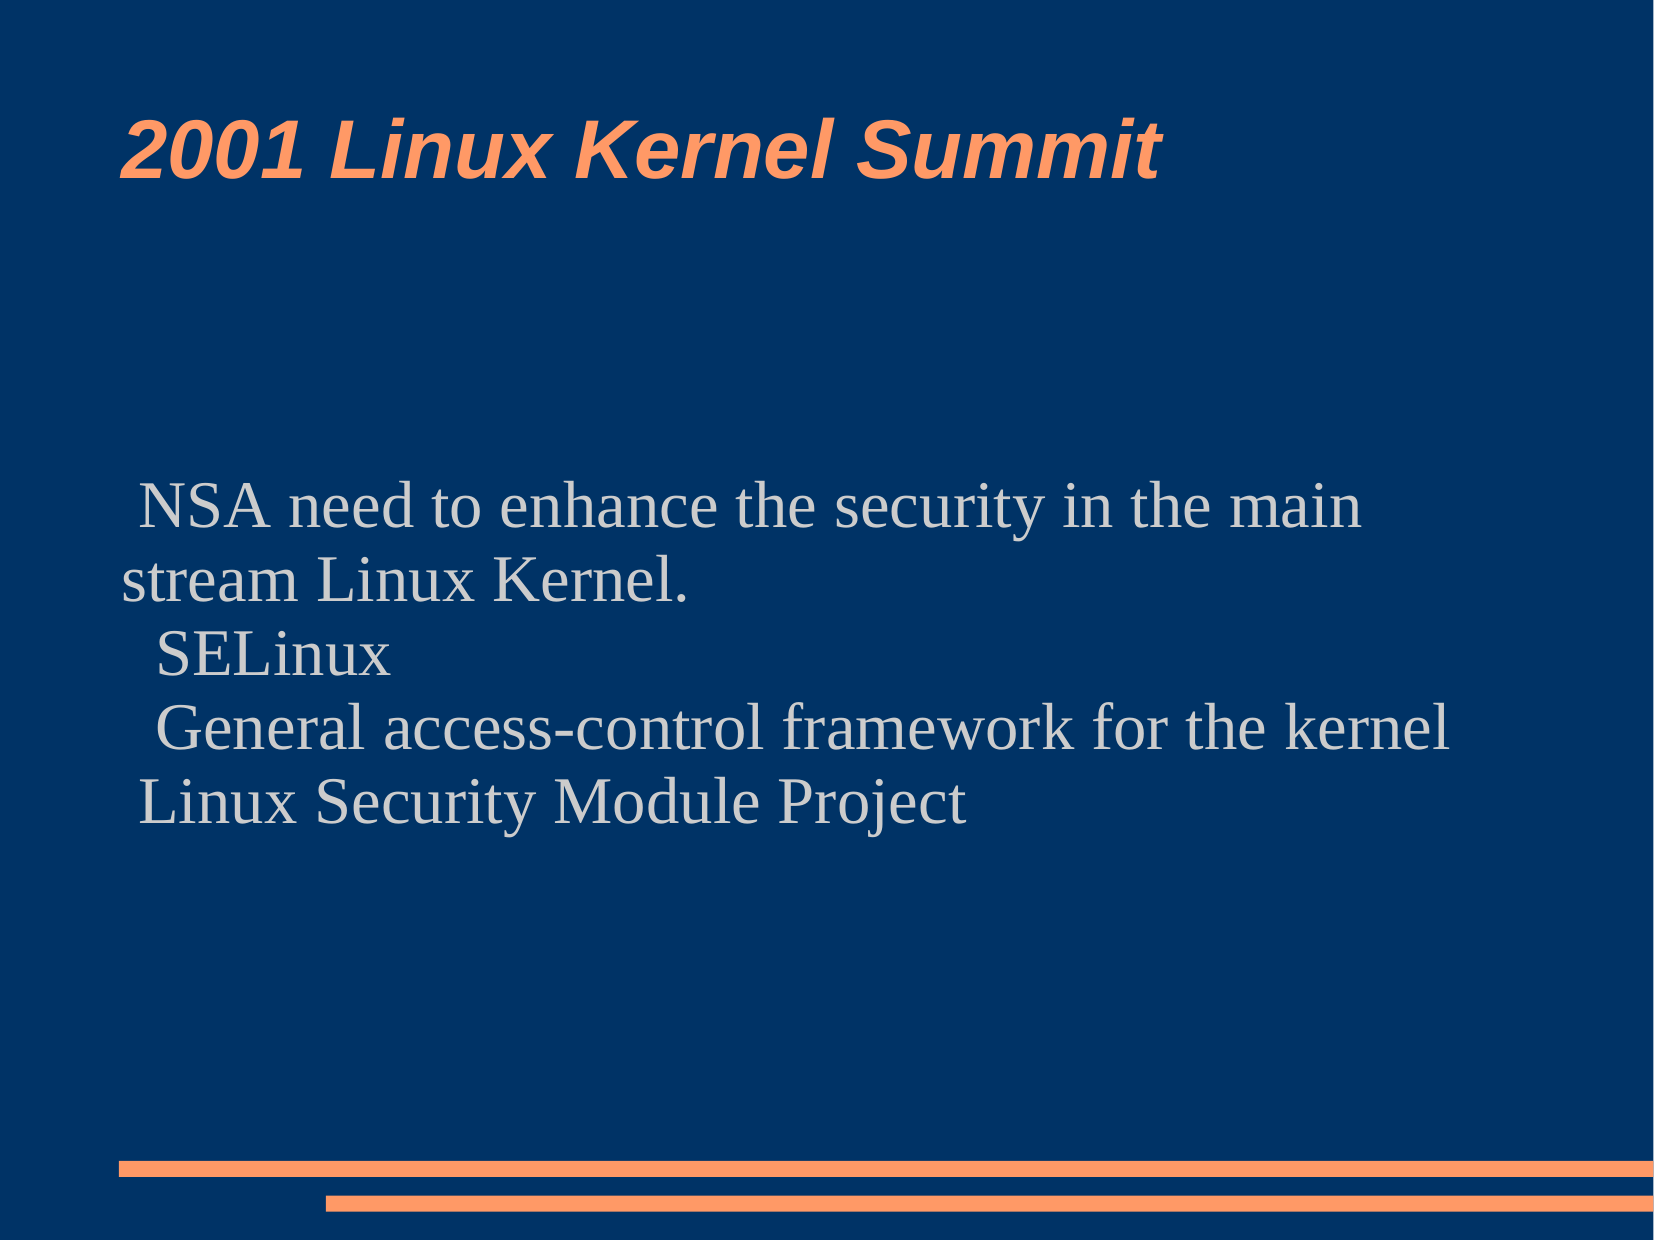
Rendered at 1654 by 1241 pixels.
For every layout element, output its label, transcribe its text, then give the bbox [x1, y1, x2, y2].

subtitle NSA need to enhance the security in the main stream Linux Kernel. SELinux General access-control framework for the kernel Linux Security Module Project [121, 322, 1561, 1133]
title 2001 Linux Kernel Summit [121, 46, 1534, 254]
